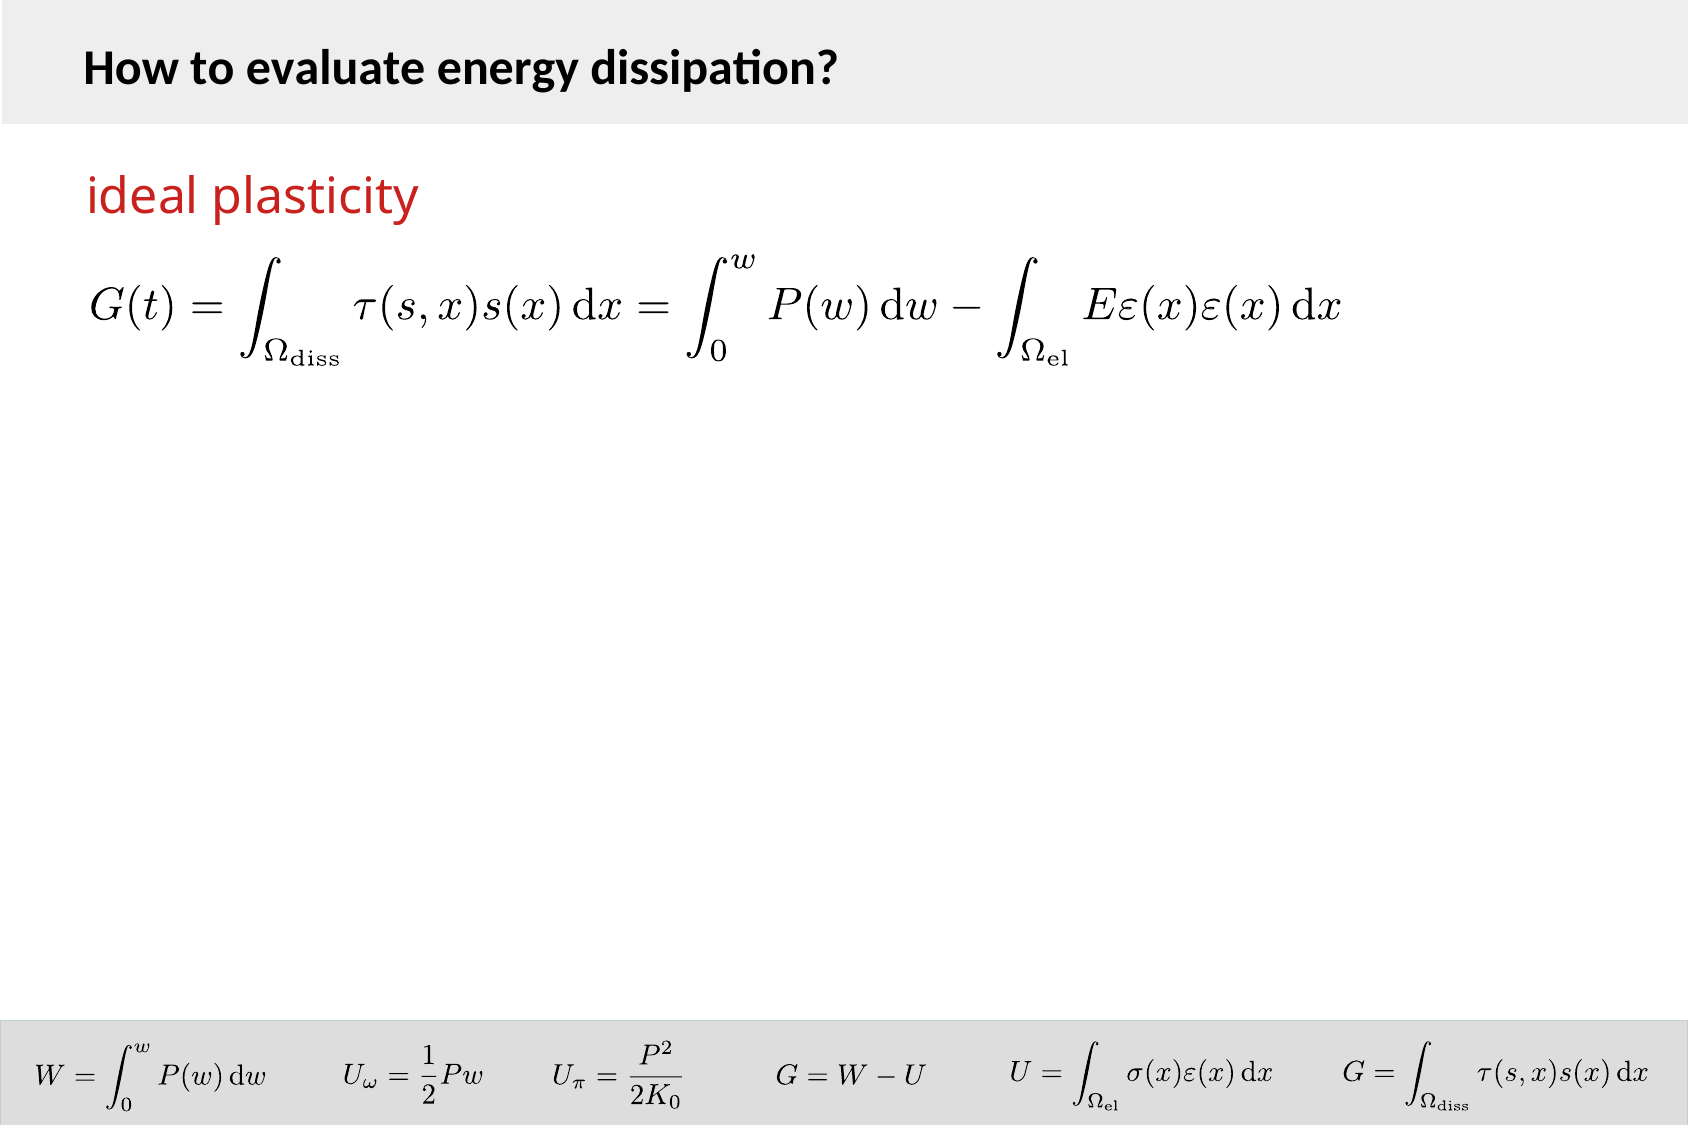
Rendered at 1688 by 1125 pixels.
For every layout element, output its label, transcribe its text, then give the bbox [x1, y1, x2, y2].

text_box [0, 1020, 1688, 1125]
picture [88, 254, 1343, 366]
picture [775, 1064, 927, 1087]
text_box ideal plasticity [71, 155, 723, 236]
picture [1009, 1041, 1274, 1111]
picture [342, 1045, 484, 1104]
picture [551, 1040, 682, 1109]
picture [34, 1043, 267, 1112]
text_box How to evaluate energy dissipation? [68, 27, 1556, 174]
picture [1342, 1041, 1649, 1111]
